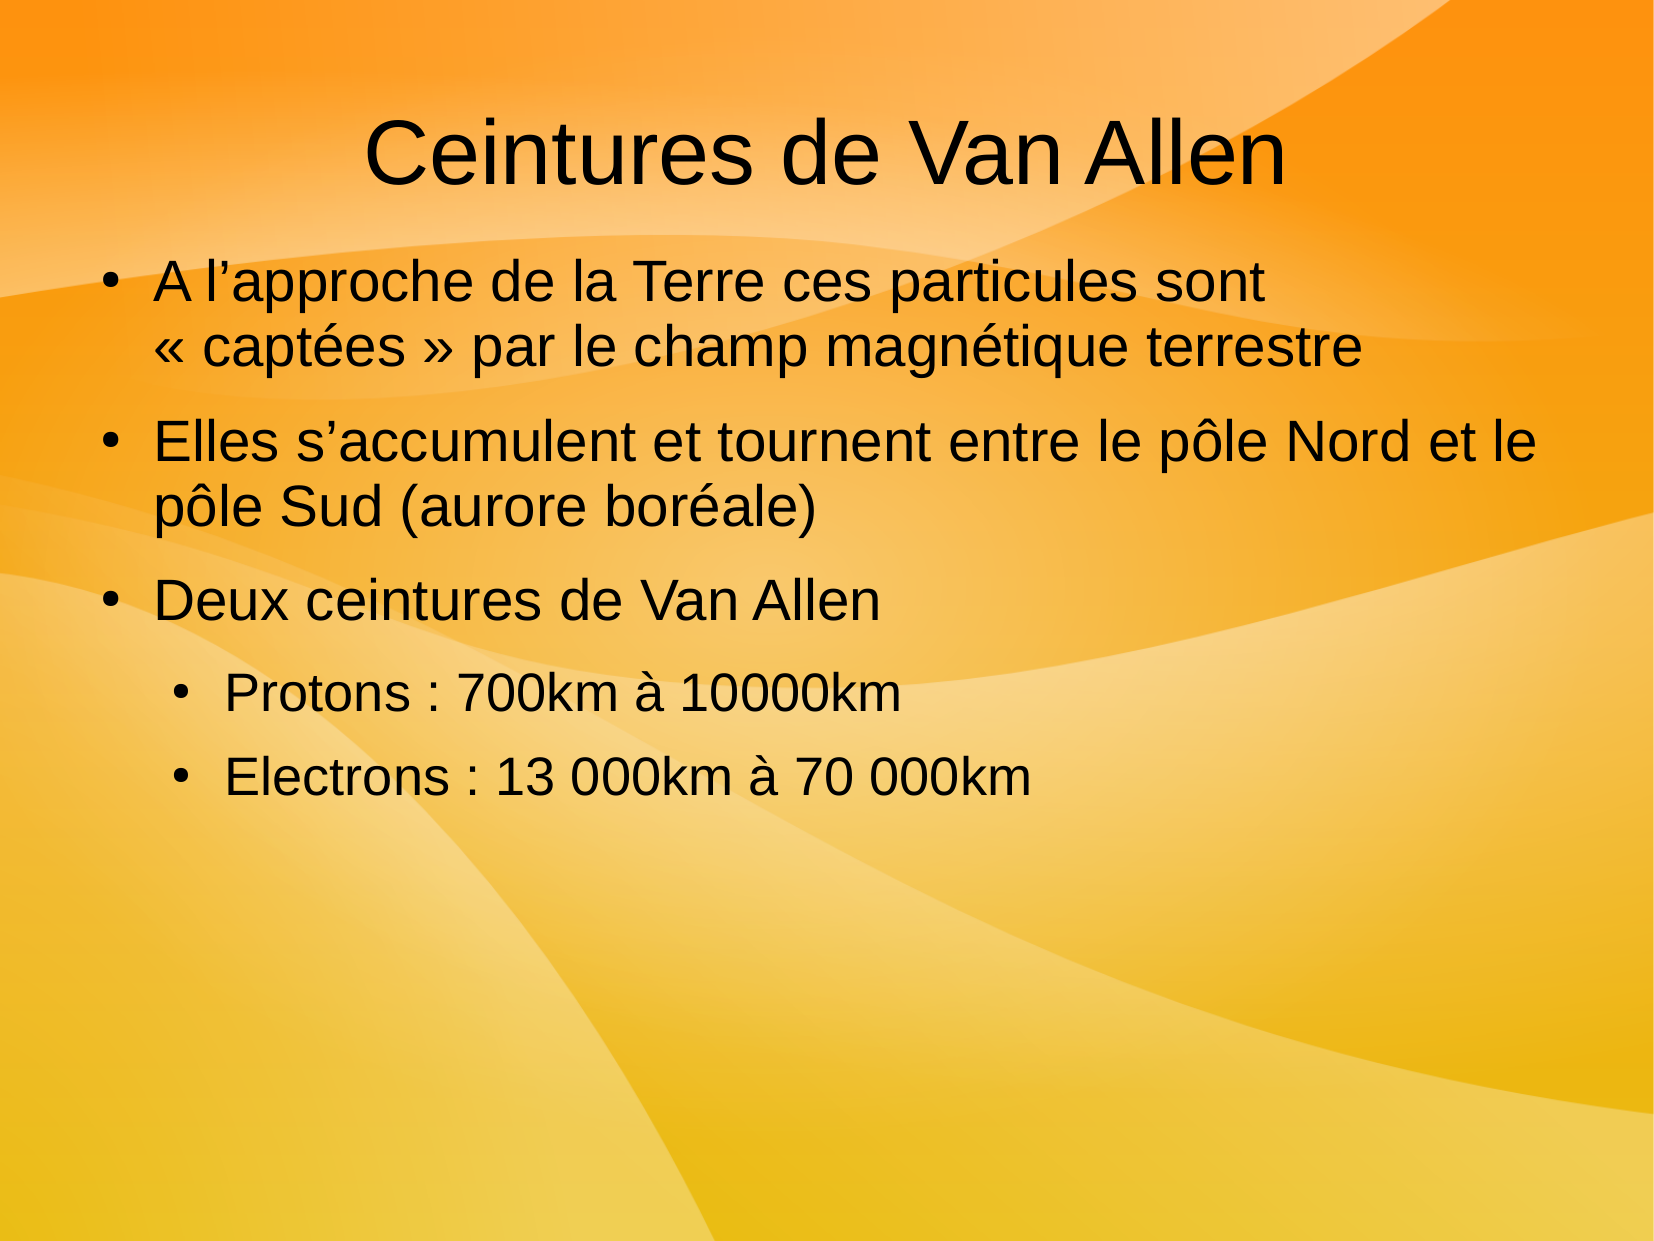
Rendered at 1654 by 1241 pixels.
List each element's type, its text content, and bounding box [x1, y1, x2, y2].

title Ceintures de Van Allen [82, 49, 1571, 248]
list A l’approche de la Terre ces particules sont « captées » par le champ magnétique terrestre Elles s’accumulent et tournent entre le pôle Nord et le pôle Sud (aurore boréale) Deux ceintures de Van Allen Protons : 700km à 10000km Electrons : 13 000km à 70 000km [82, 248, 1571, 1233]
picture [0, 0, 1654, 1241]
